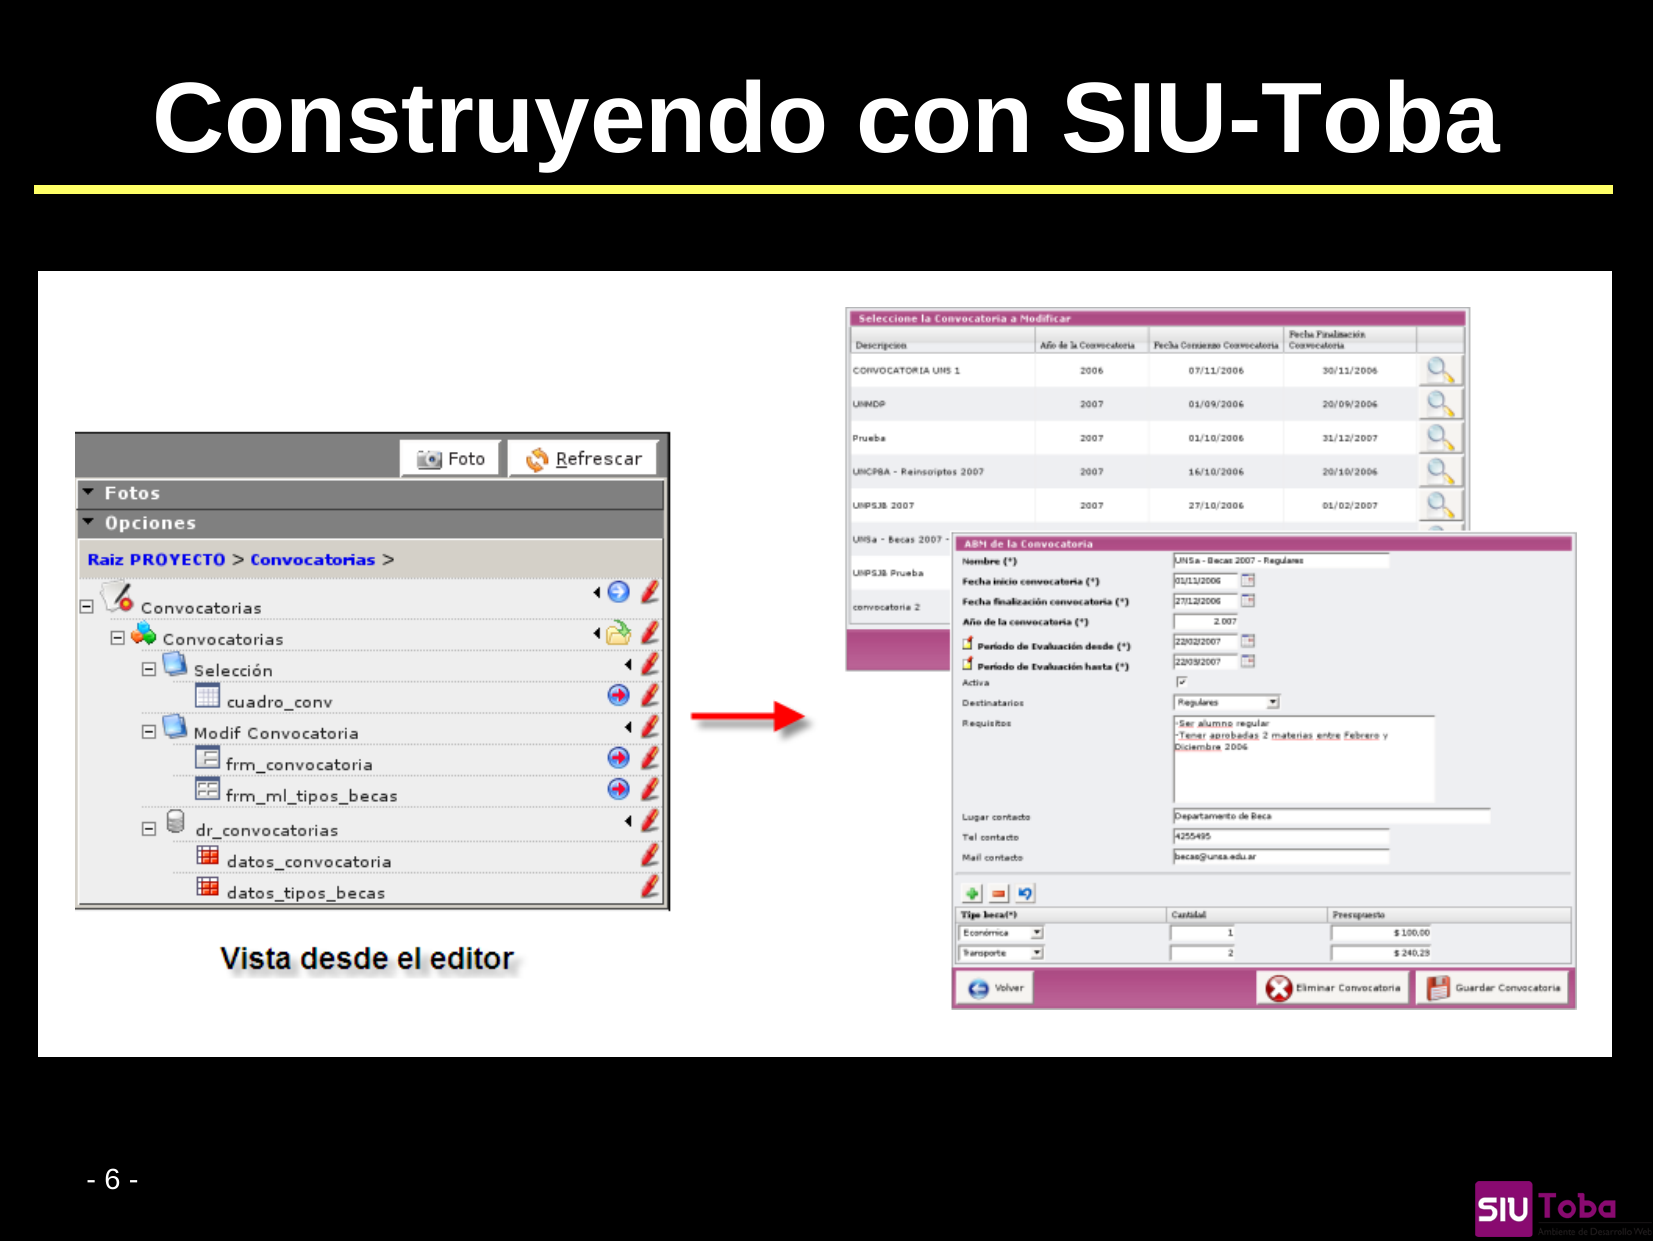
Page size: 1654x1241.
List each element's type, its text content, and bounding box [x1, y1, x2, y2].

text_box [37, 270, 1613, 1058]
picture [1475, 1181, 1652, 1237]
picture [75, 307, 1577, 1010]
title Construyendo con SIU-Toba [58, 47, 1594, 188]
